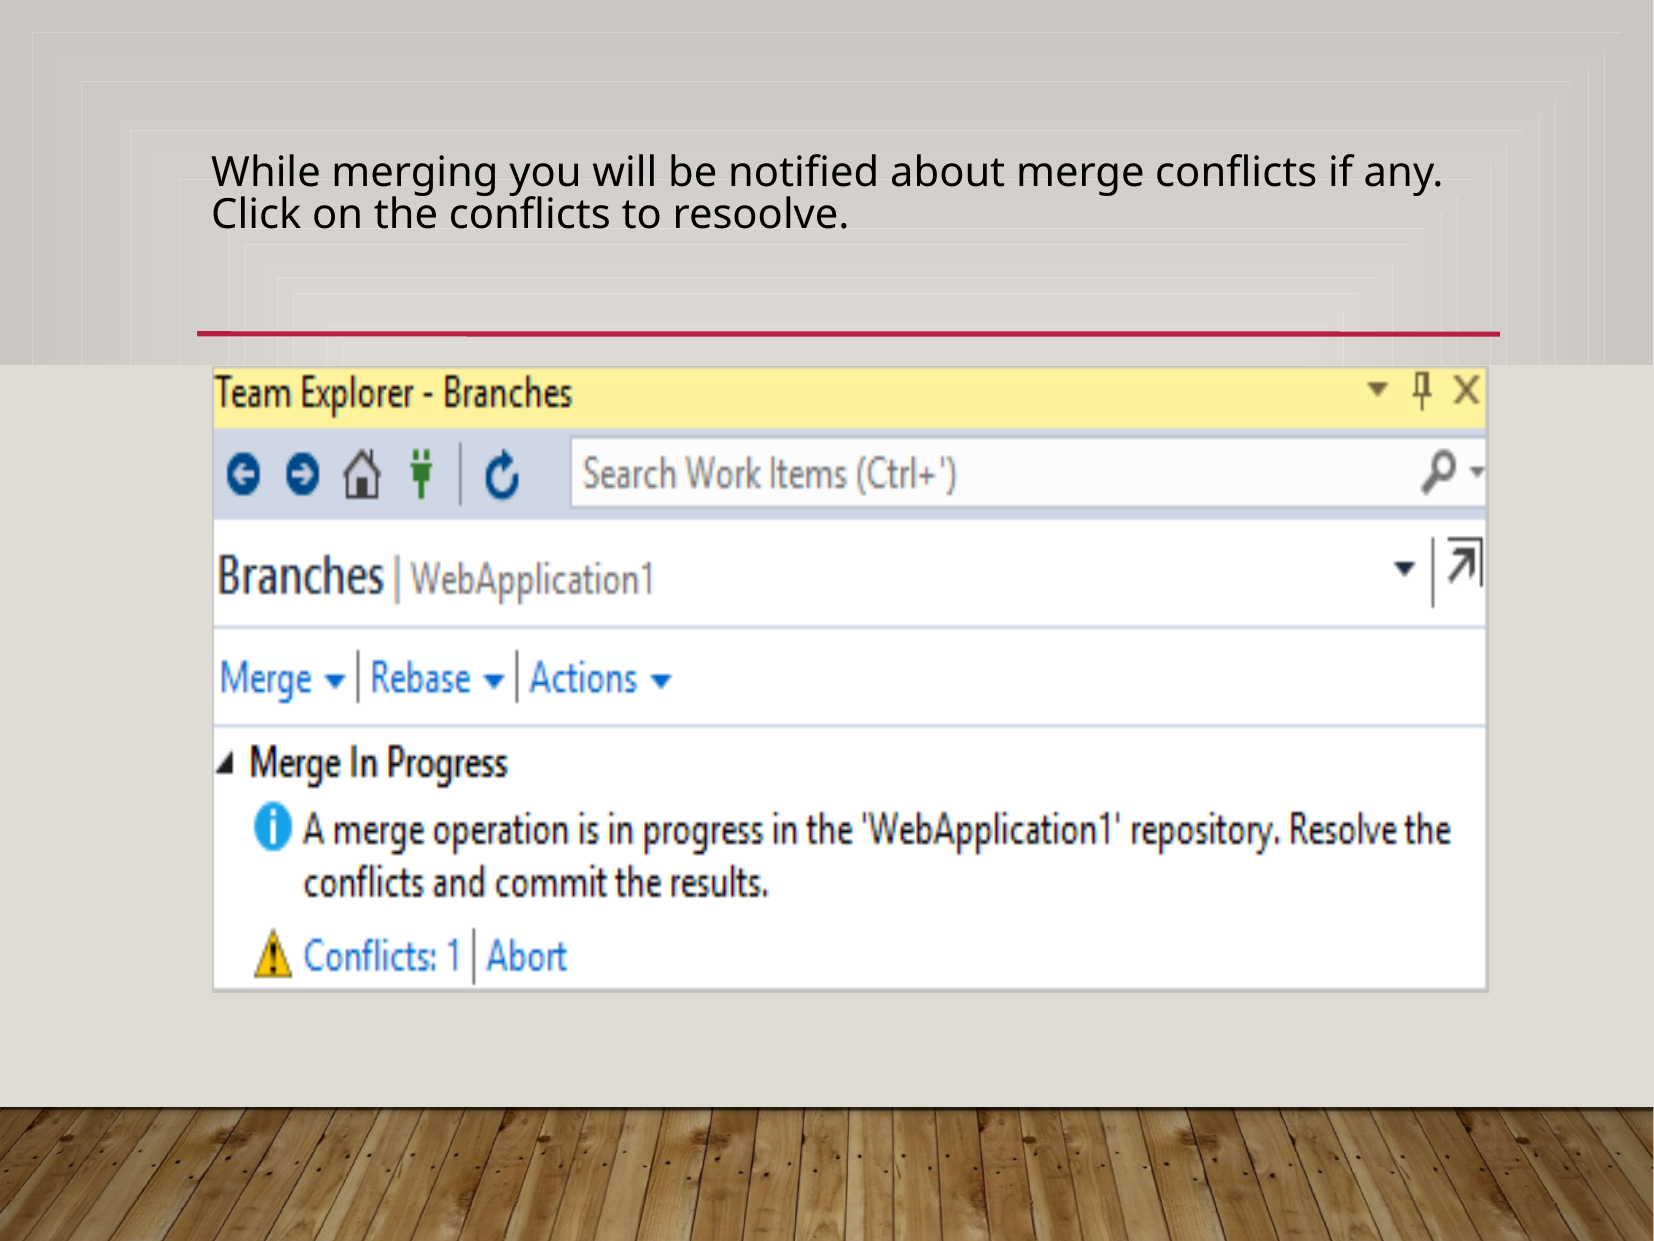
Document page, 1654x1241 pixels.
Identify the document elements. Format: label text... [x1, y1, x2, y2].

title While merging you will be notified about merge conflicts if any. Click on the conflicts to resoolve. [196, 145, 1499, 335]
picture [0, 1107, 1654, 1241]
picture [212, 366, 1489, 993]
